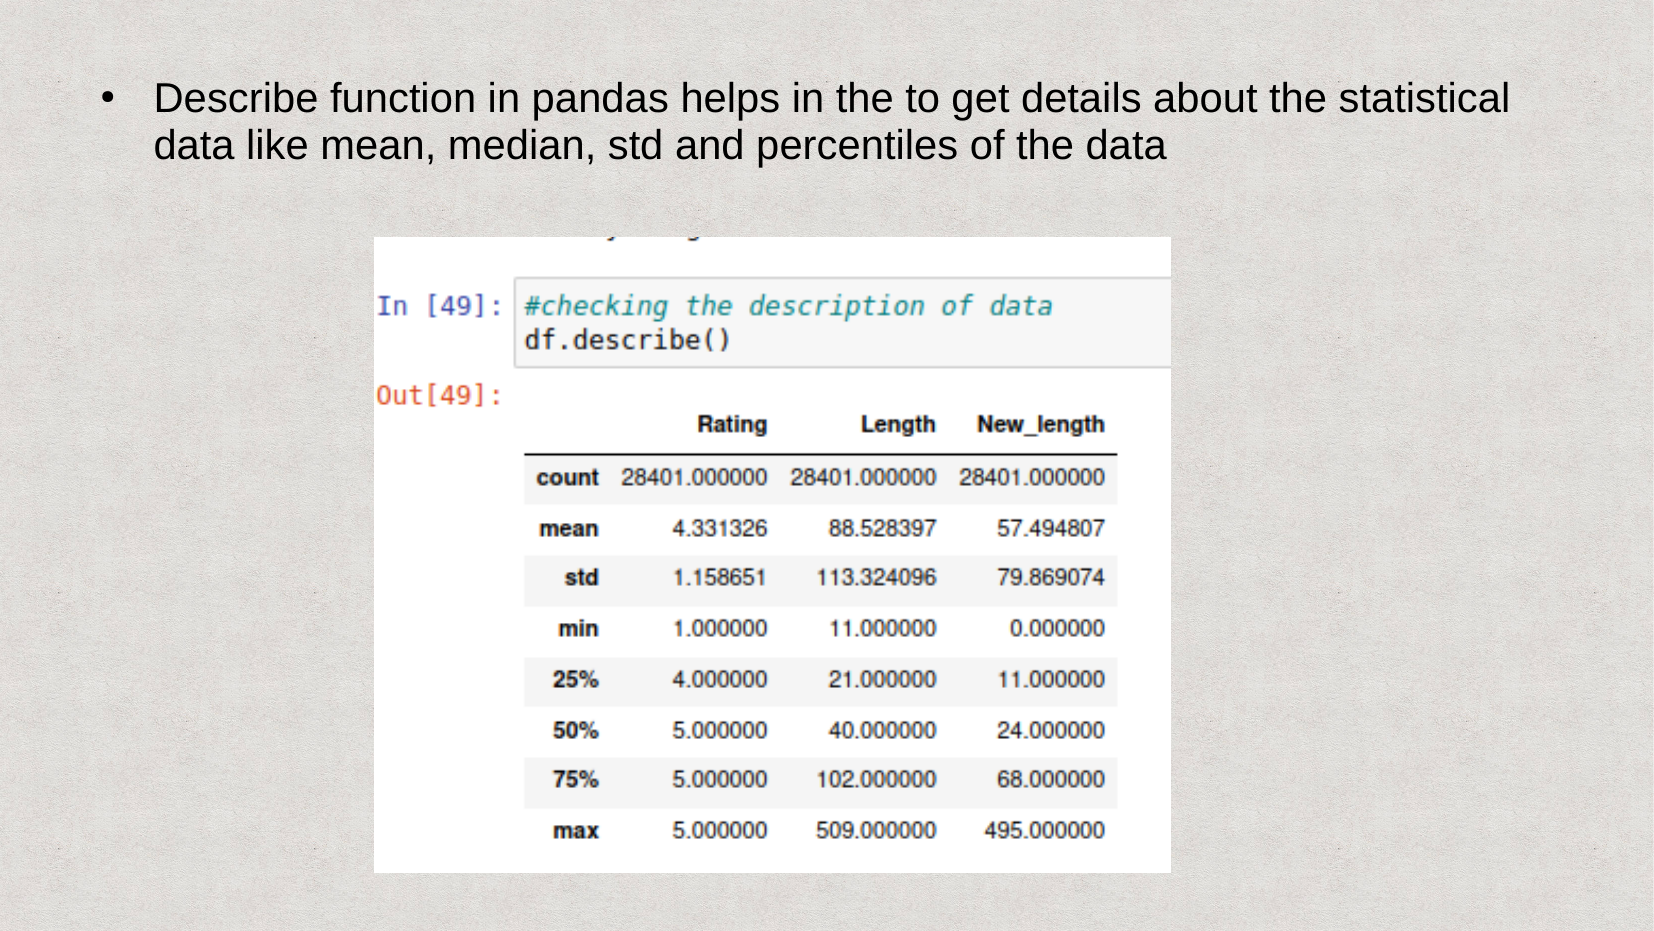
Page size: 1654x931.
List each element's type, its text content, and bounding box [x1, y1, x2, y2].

picture [0, 0, 1654, 931]
list Describe function in pandas helps in the to get details about the statistical data like mean, median, std and percentiles of the data [82, 75, 1571, 841]
